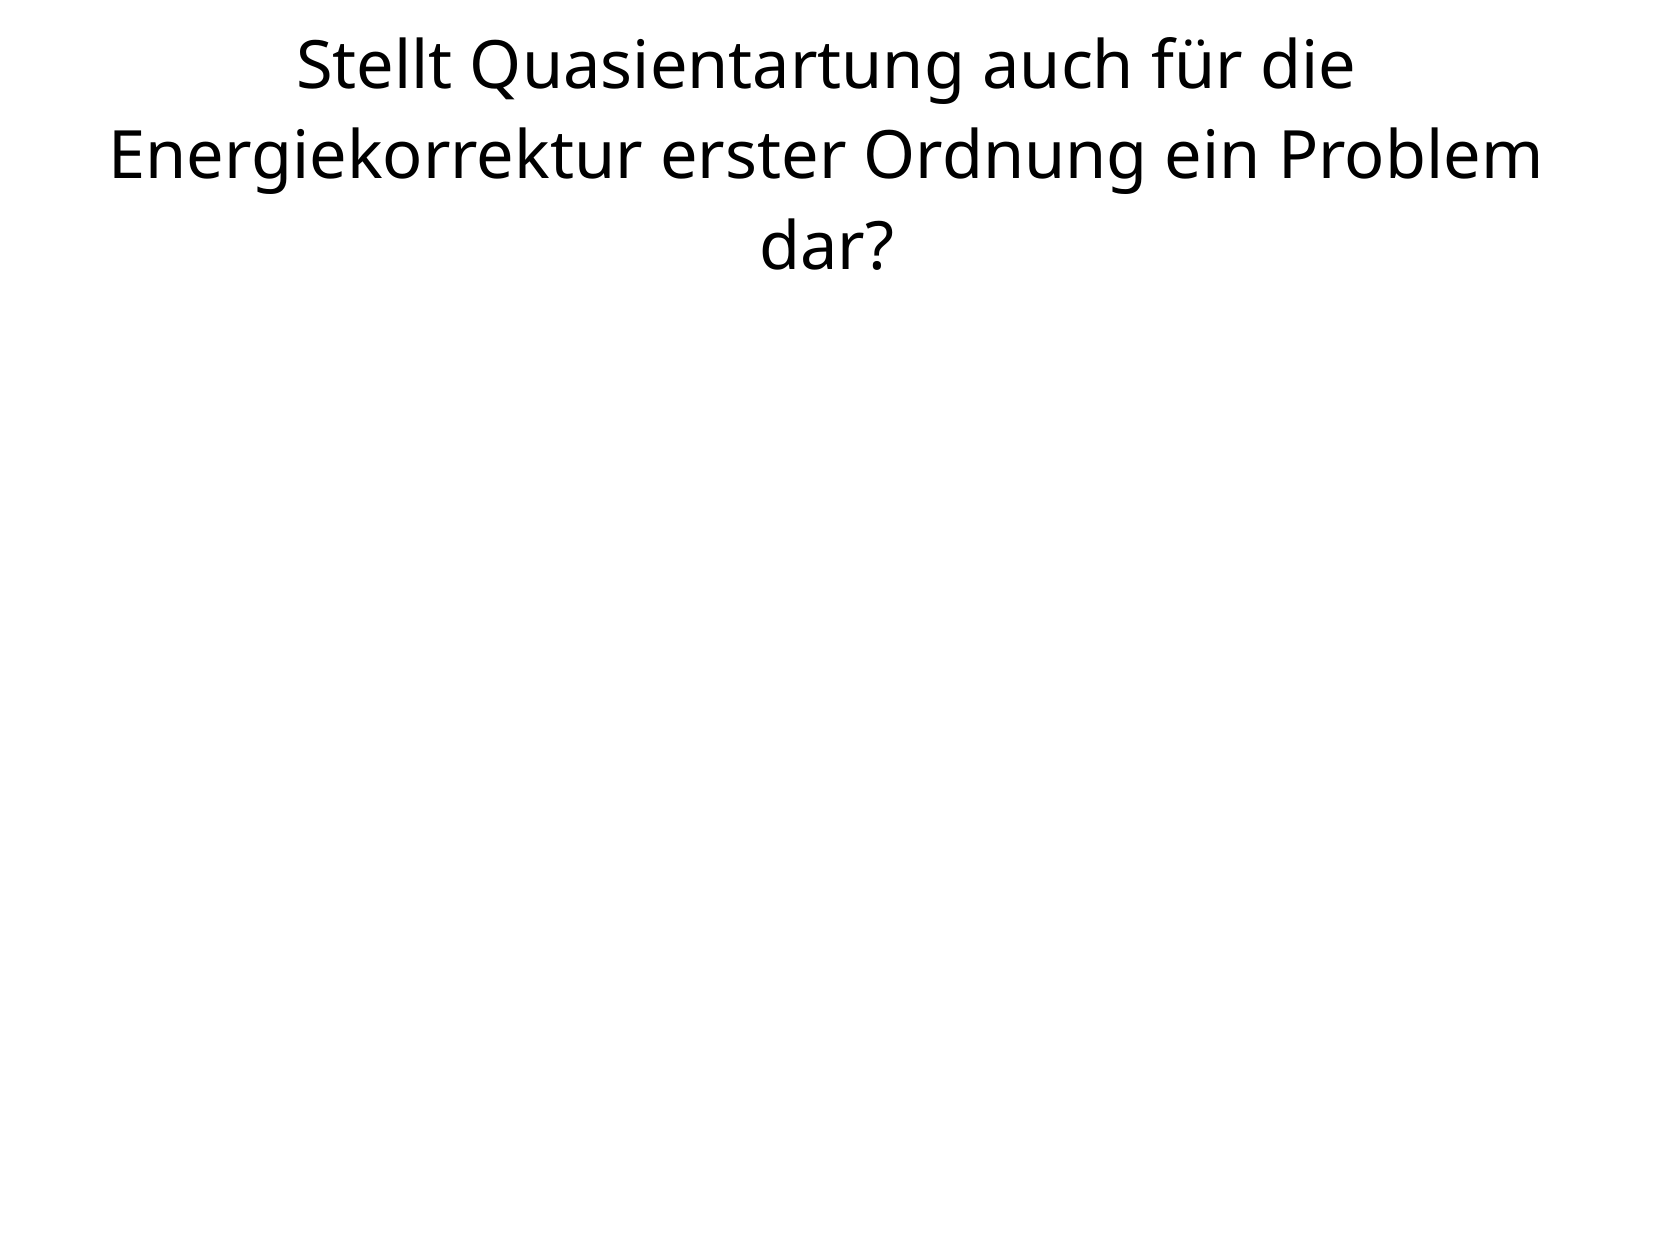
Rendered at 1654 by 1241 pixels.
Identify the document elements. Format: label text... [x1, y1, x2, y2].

title Stellt Quasientartung auch für die Energiekorrektur erster Ordnung ein Problem dar? [82, 49, 1571, 257]
